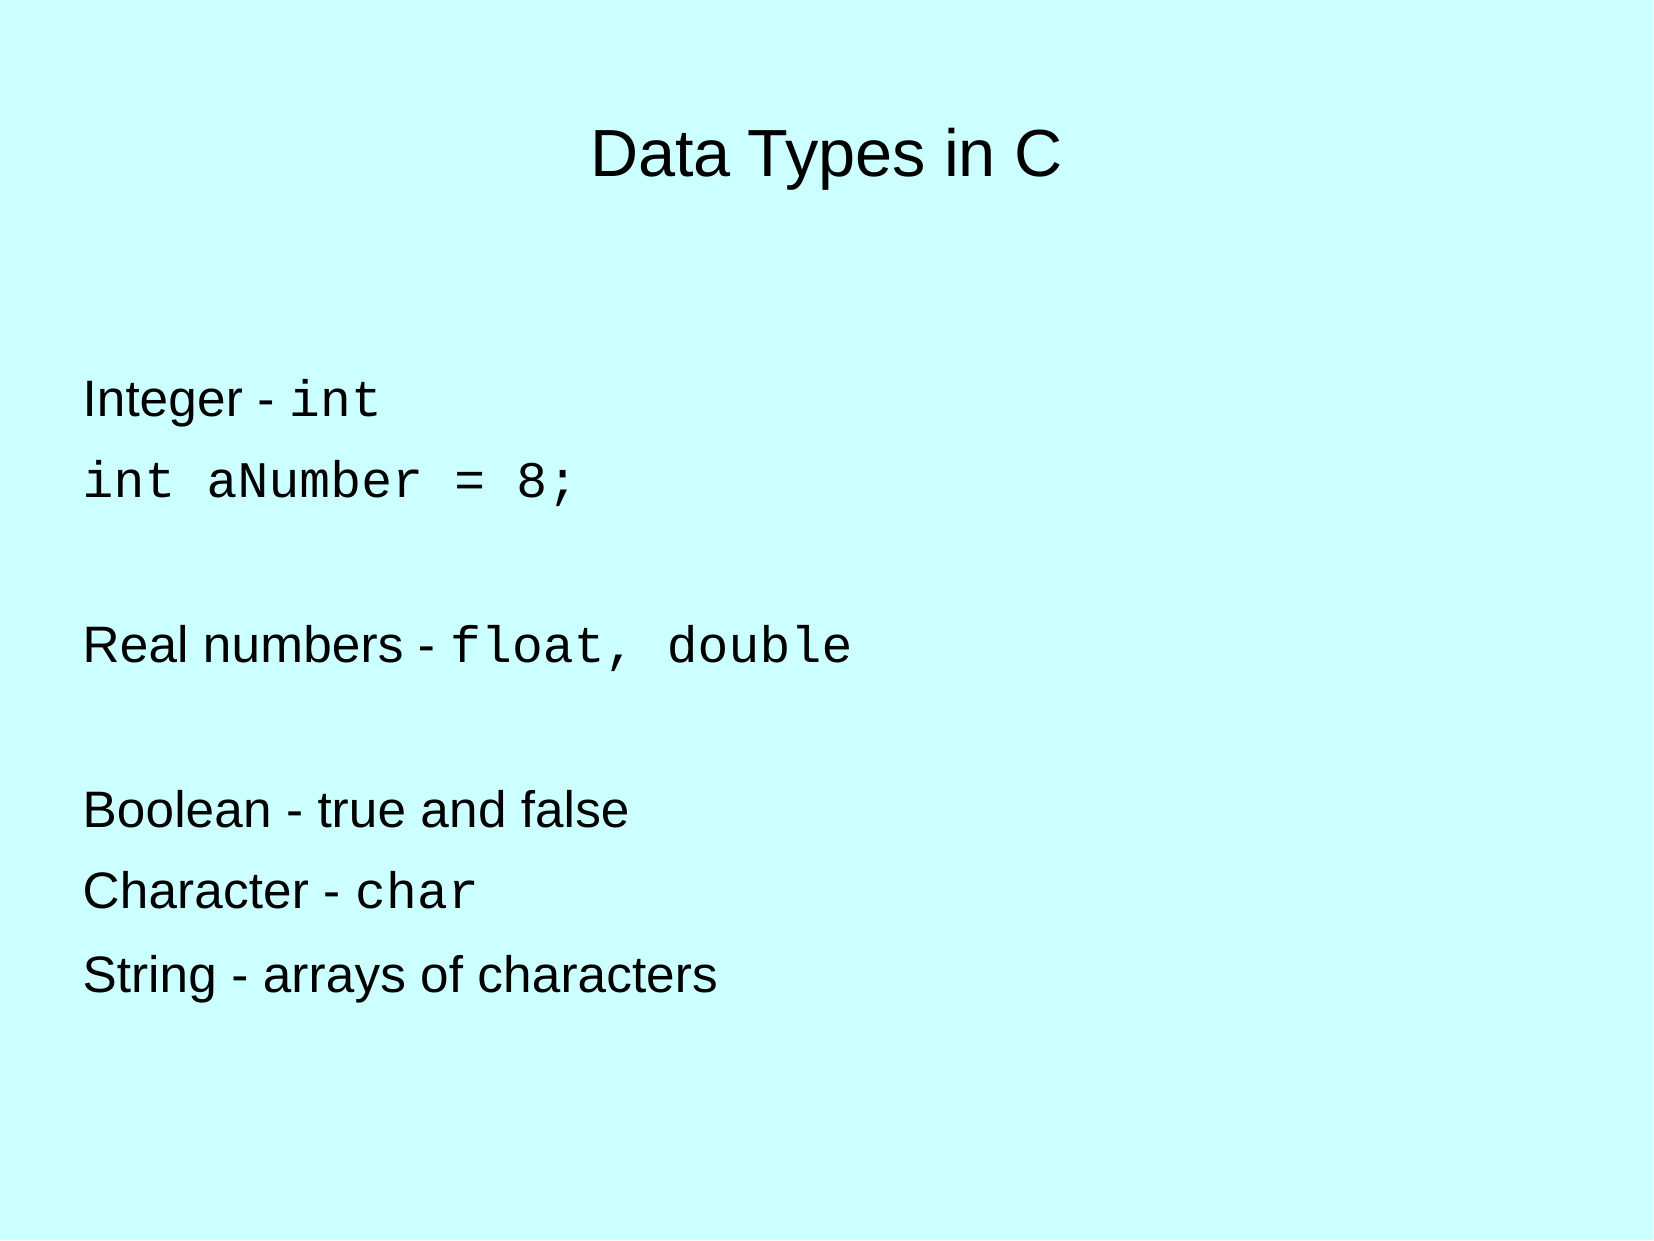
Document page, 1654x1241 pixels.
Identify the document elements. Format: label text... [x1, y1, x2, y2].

list Integer - int int aNumber = 8; Real numbers - float, double Boolean - true and false Character - char String - arrays of characters [82, 290, 1538, 1010]
title Data Types in C [82, 49, 1571, 257]
